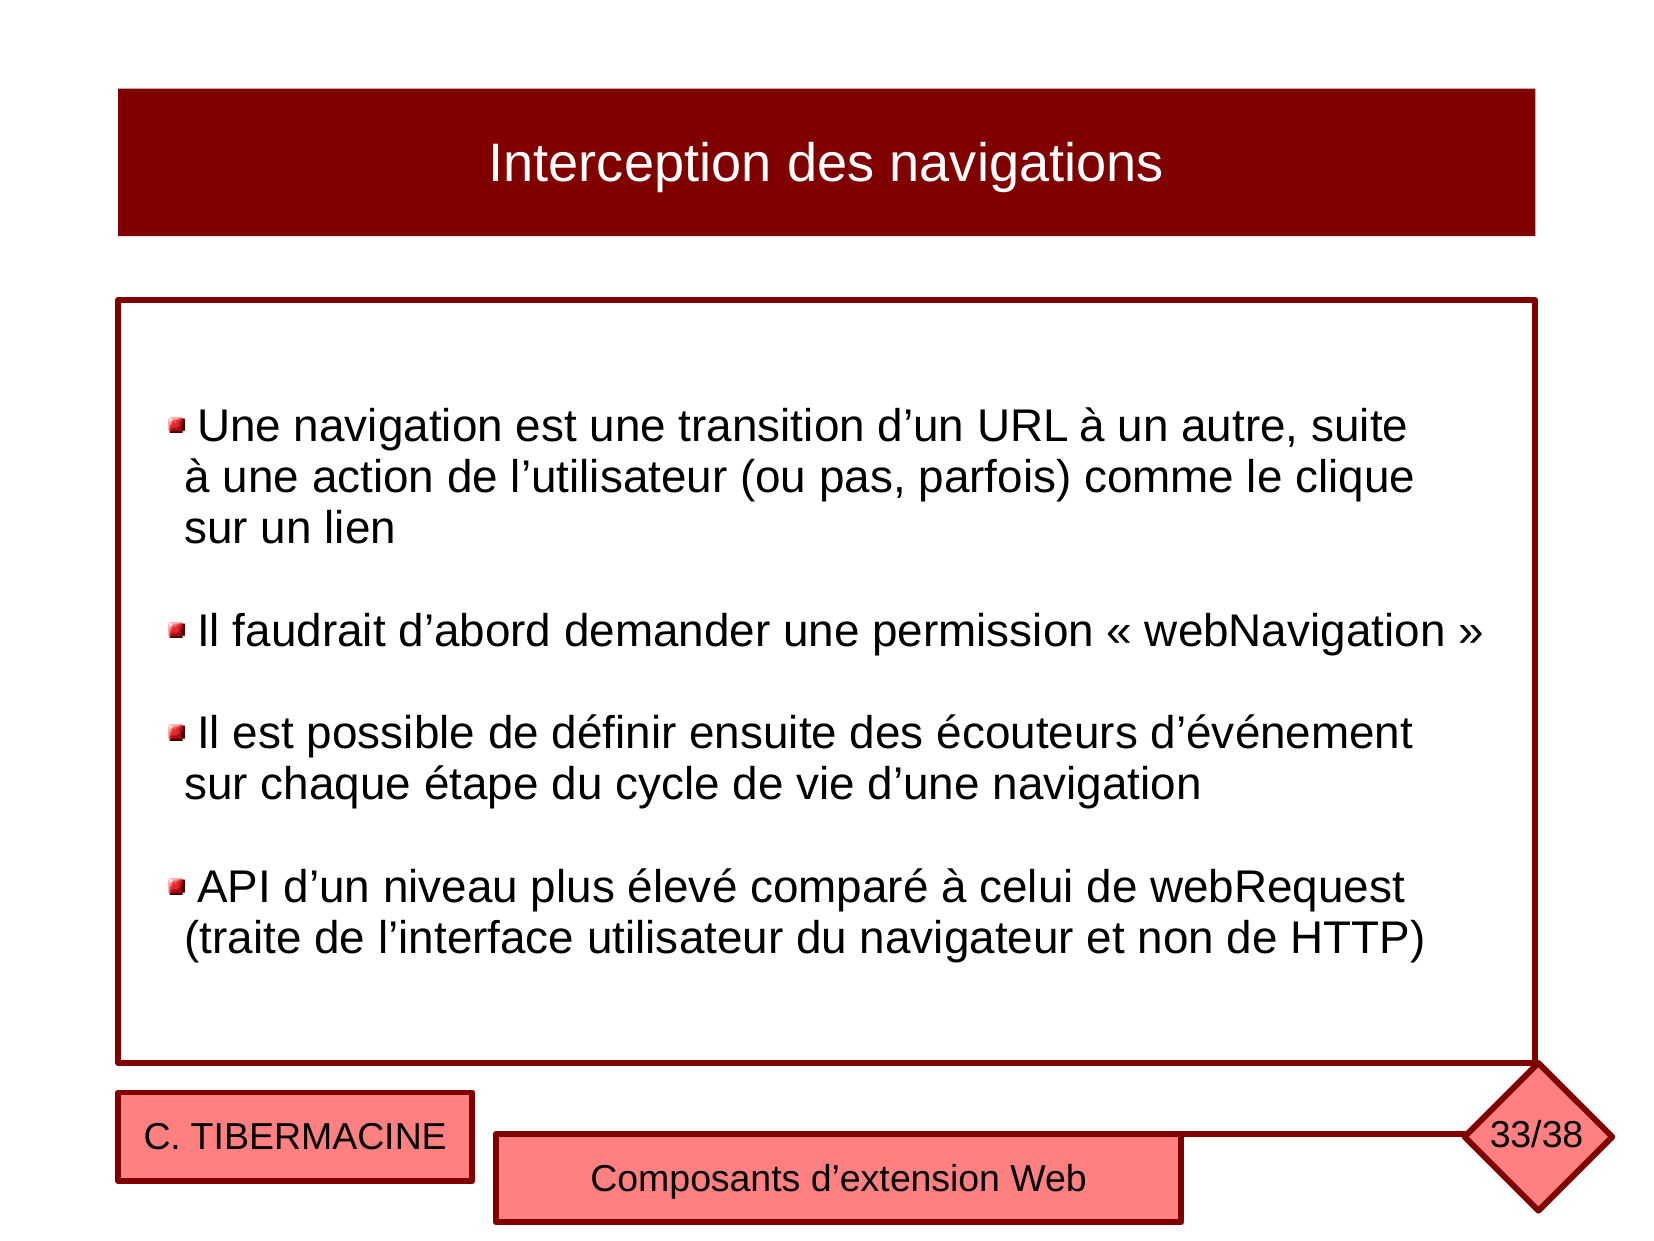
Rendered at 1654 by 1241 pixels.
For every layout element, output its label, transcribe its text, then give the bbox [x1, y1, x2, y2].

text_box [1495, 1062, 1582, 1106]
text_box Une navigation est une transition d’un URL à un autre, suite à une action de l’utilisateur (ou pas, parfois) comme le clique sur un lien Il faudrait d’abord demander une permission « webNavigation » Il est possible de définir ensuite des écouteurs d’événement sur chaque étape du cycle de vie d’une navigation API d’un niveau plus élevé comparé à celui de webRequest (traite de l’interface utilisateur du navigateur et non de HTTP) [118, 299, 1536, 1063]
picture [168, 878, 185, 895]
text_box Interception des navigations [118, 88, 1536, 237]
text_box [1490, 1163, 1587, 1211]
picture [168, 724, 185, 741]
text_box <numéro>/38 [1475, 1106, 1654, 1163]
picture [168, 417, 185, 433]
text_box [1464, 1126, 1475, 1148]
picture [168, 622, 185, 638]
text_box C. TIBERMACINE [118, 1092, 473, 1182]
text_box Composants d’extension Web [496, 1133, 1182, 1223]
